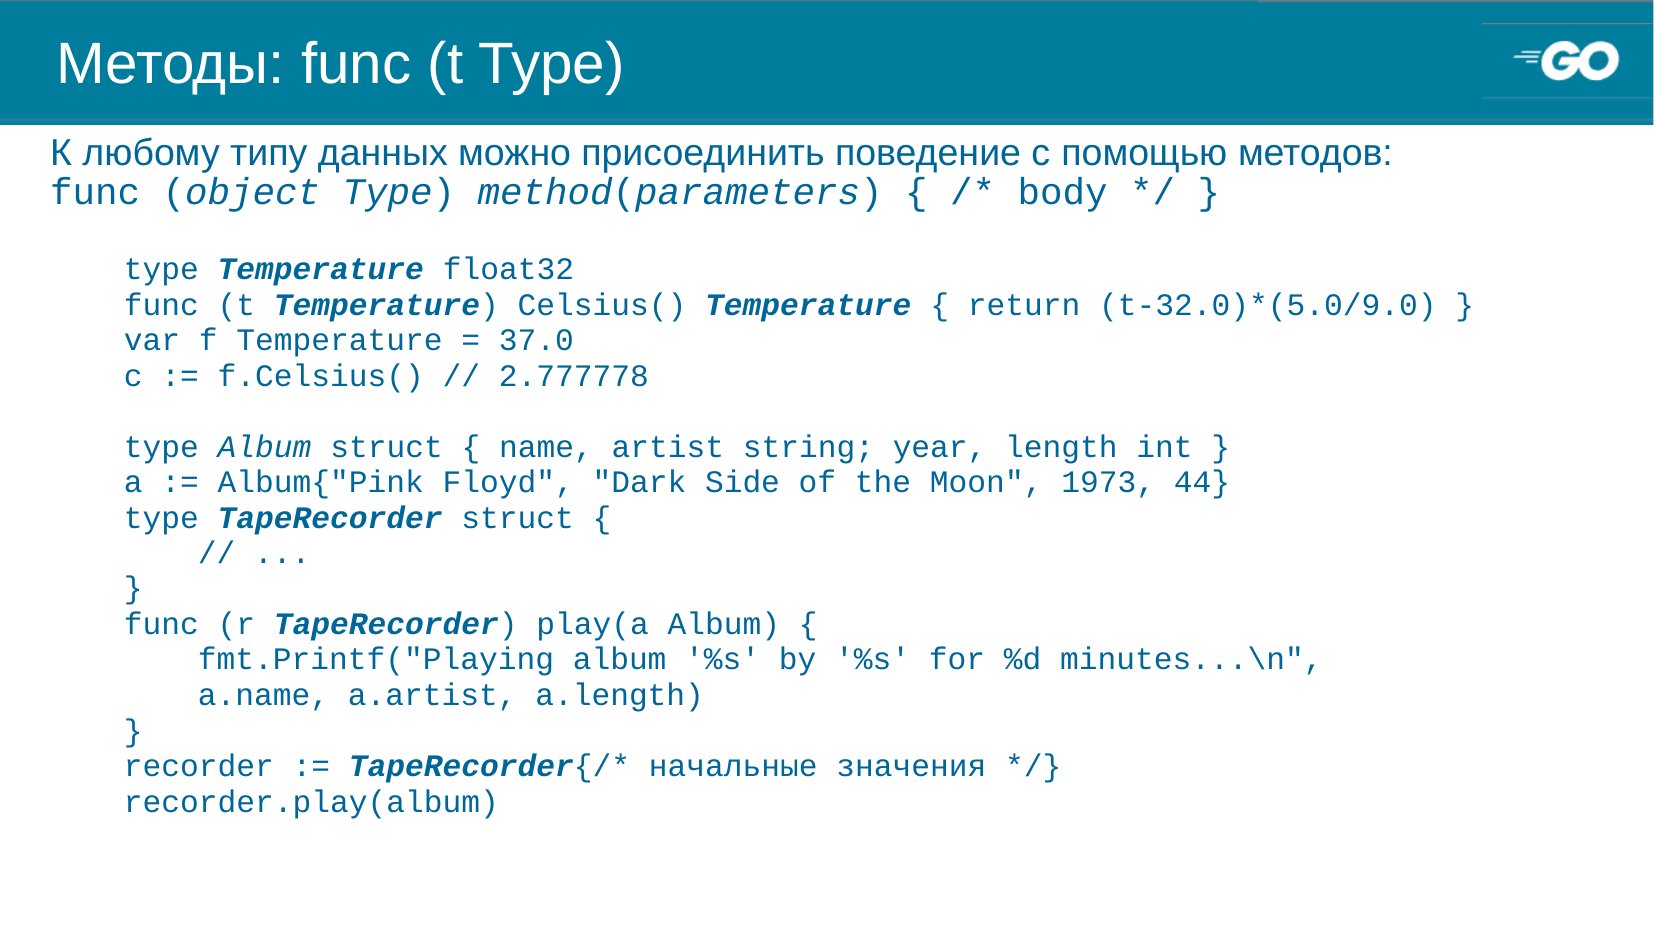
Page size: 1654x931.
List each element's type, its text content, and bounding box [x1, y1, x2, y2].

picture [1542, 41, 1619, 81]
text_box Методы: func (t Type) [41, 23, 1495, 104]
text_box К любому типу данных можно присоединить поведение с помощью методов: func (object Type) method(parameters) { /* body */ } type Temperature float32 func (t Temperature) Celsius() Temperature { return (t-32.0)*(5.0/9.0) } var f Temperature = 37.0 c := f.Celsius() // 2.777778 type Album struct { name, artist string; year, length int } a := Album{"Pink Floyd", "Dark Side of the Moon", 1973, 44} type TapeRecorder struct { // ... } func (r TapeRecorder) play(a Album) { fmt.Printf("Playing album '%s' by '%s' for %d minutes...\n", a.name, a.artist, a.length) } recorder := TapeRecorder{/* начальные значения */} recorder.play(album) [35, 124, 1619, 898]
